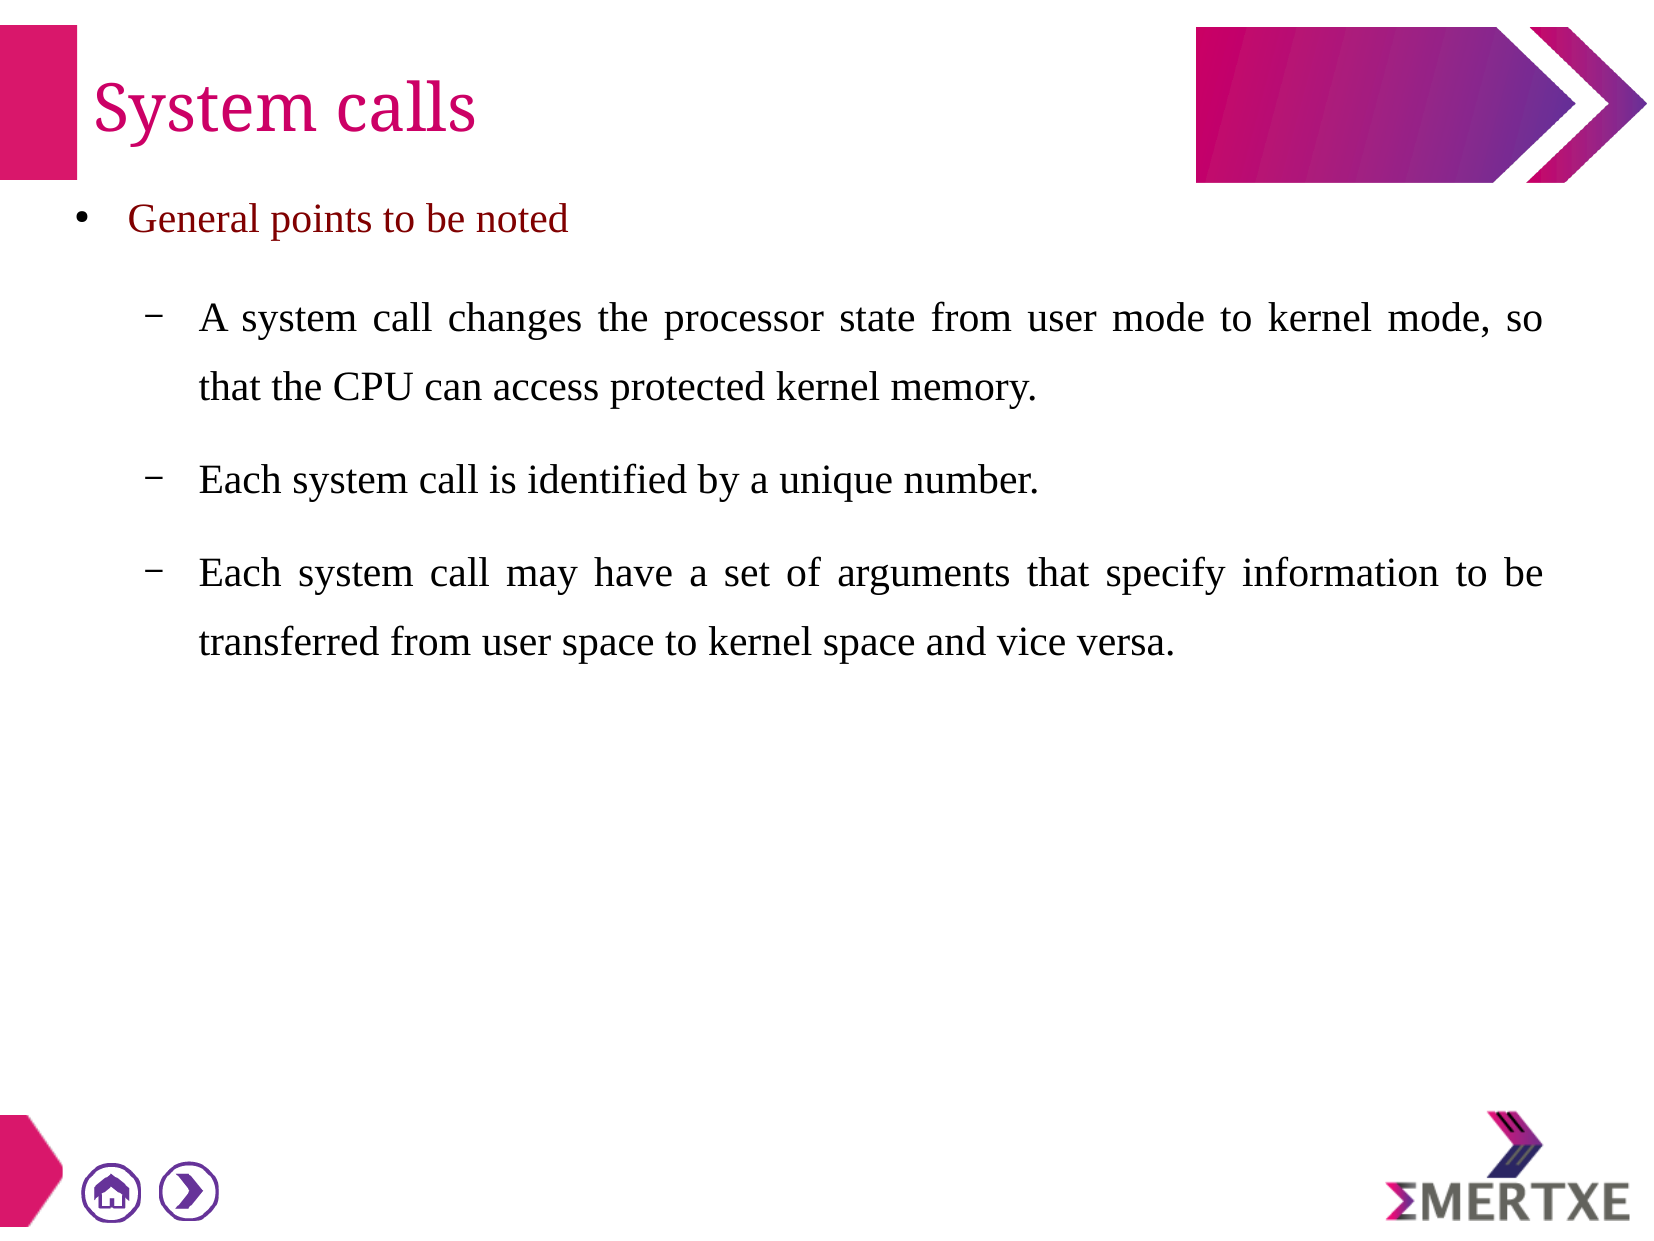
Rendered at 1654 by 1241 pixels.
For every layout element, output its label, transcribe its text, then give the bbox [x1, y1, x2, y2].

title System calls [93, 2, 1571, 210]
picture [1571, 27, 1647, 183]
list General points to be noted A system call changes the processor state from user mode to kernel mode, so that the CPU can access protected kernel memory. Each system call is identified by a unique number. Each system call may have a set of arguments that specify information to be transferred from user space to kernel space and vice versa. [56, 195, 1546, 1036]
picture [1385, 1107, 1631, 1221]
picture [159, 1161, 219, 1221]
picture [81, 1163, 141, 1223]
